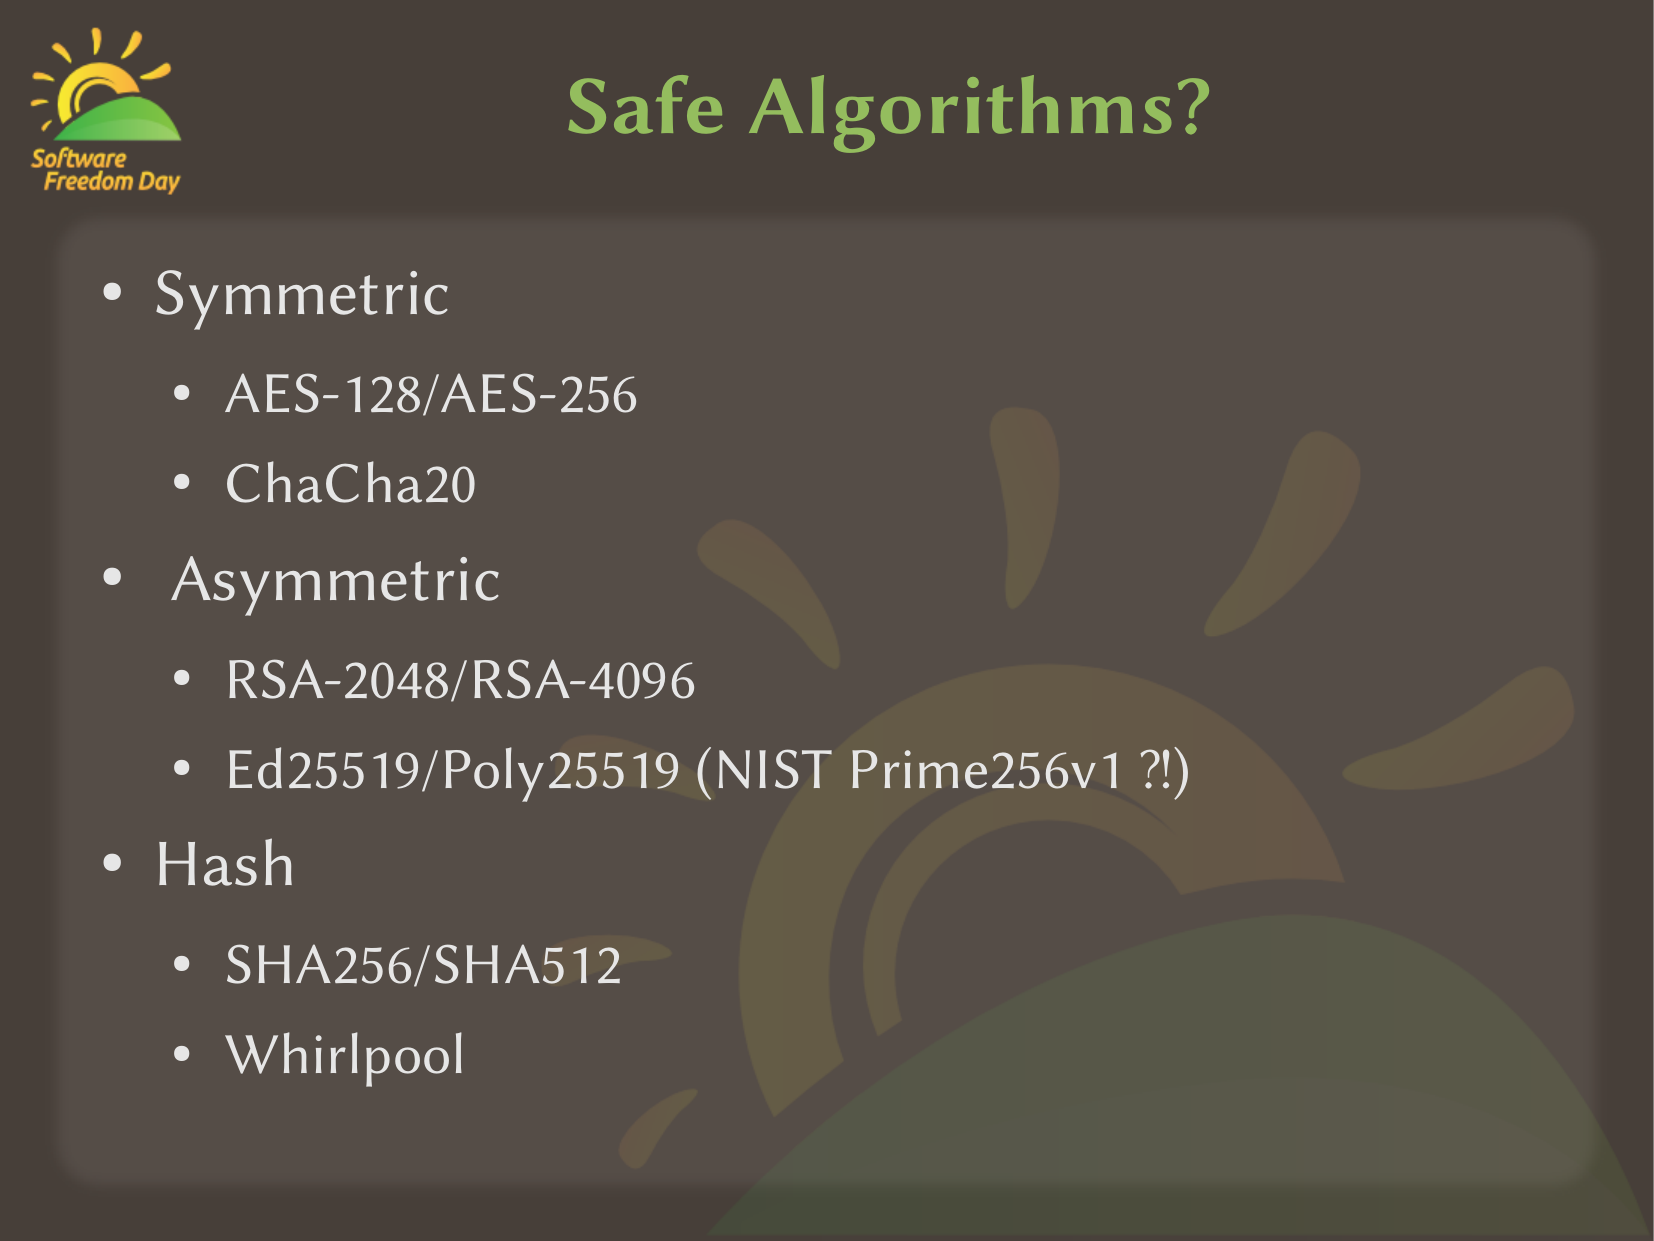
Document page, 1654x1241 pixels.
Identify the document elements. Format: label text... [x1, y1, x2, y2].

list Symmetric AES-128/AES-256 ChaCha20 Asymmetric RSA-2048/RSA-4096 Ed25519/Poly25519 (NIST Prime256v1 ?!) Hash SHA256/SHA512 Whirlpool [82, 255, 1571, 1141]
picture [0, 0, 1654, 1241]
title Safe Algorithms? [210, 9, 1571, 205]
